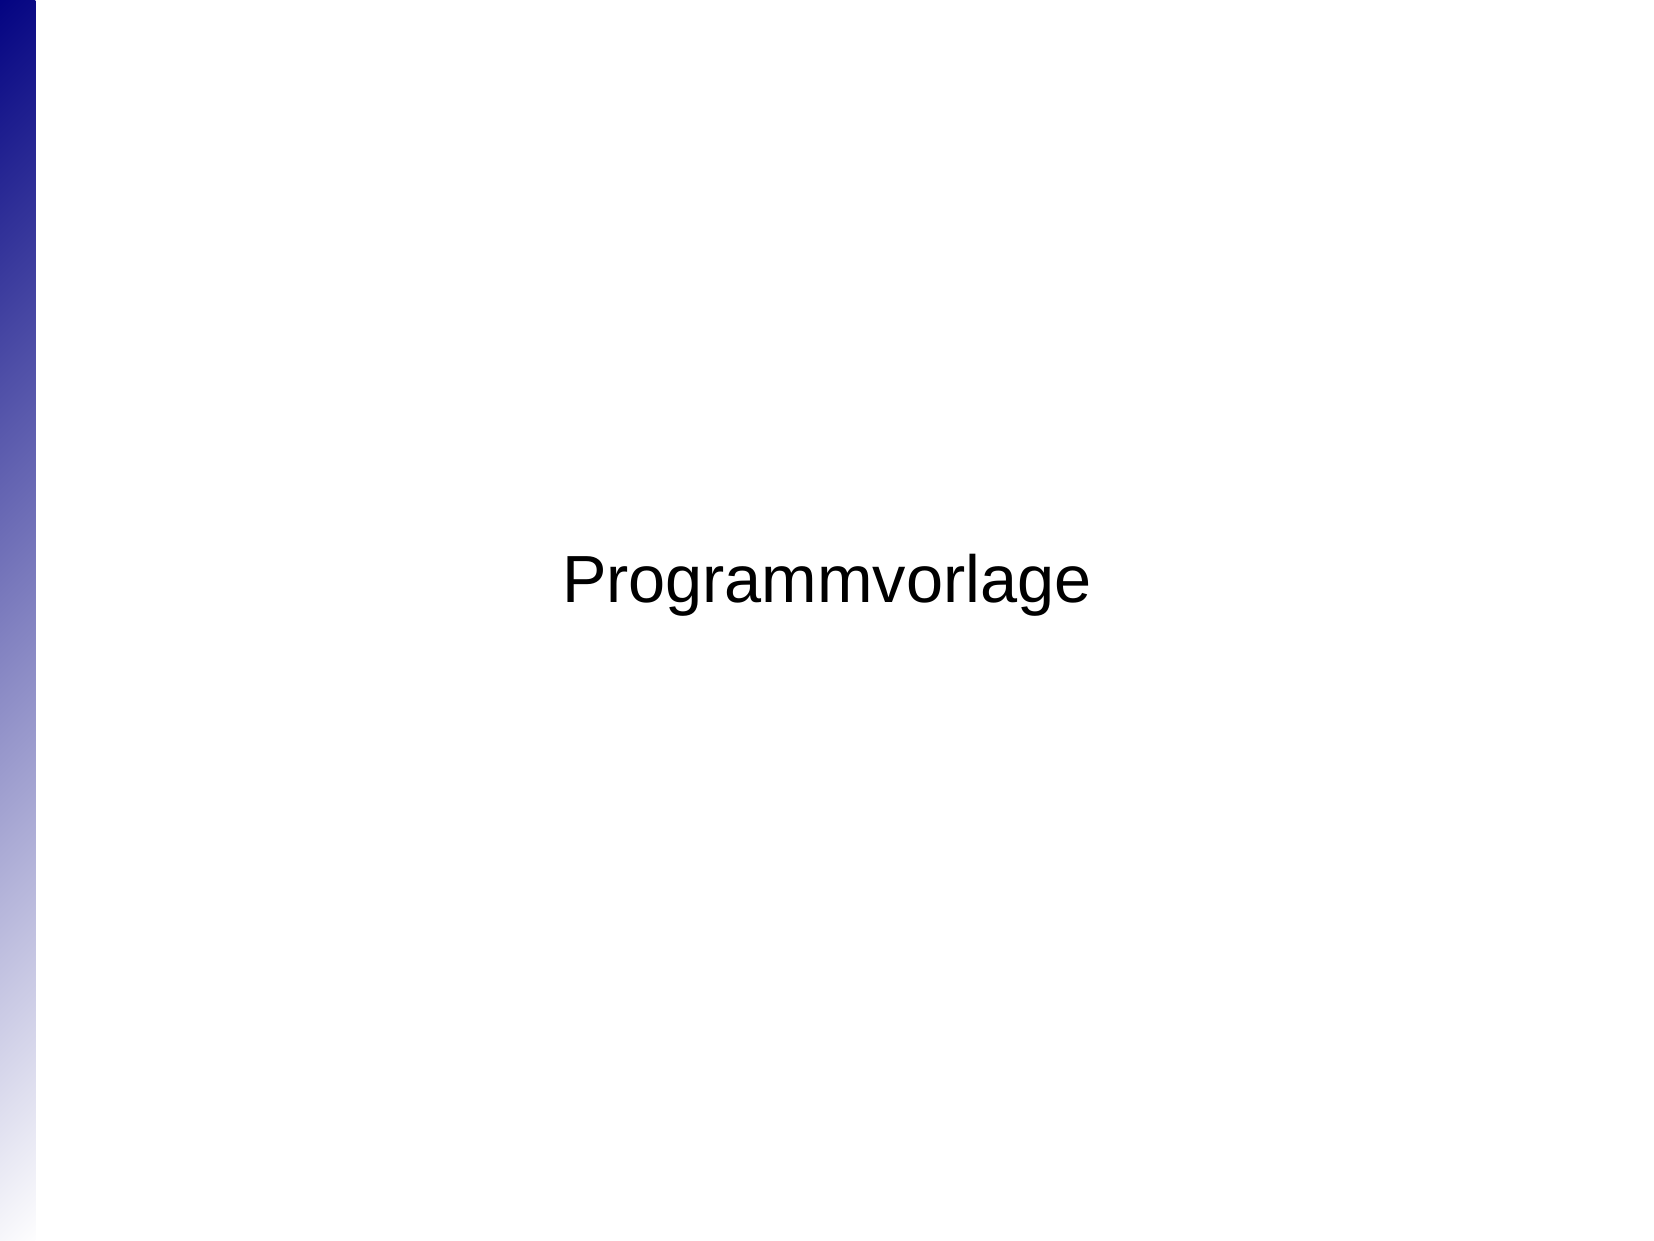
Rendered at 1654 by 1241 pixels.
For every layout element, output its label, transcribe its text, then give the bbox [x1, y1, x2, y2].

subtitle Programmvorlage [82, 49, 1571, 1109]
